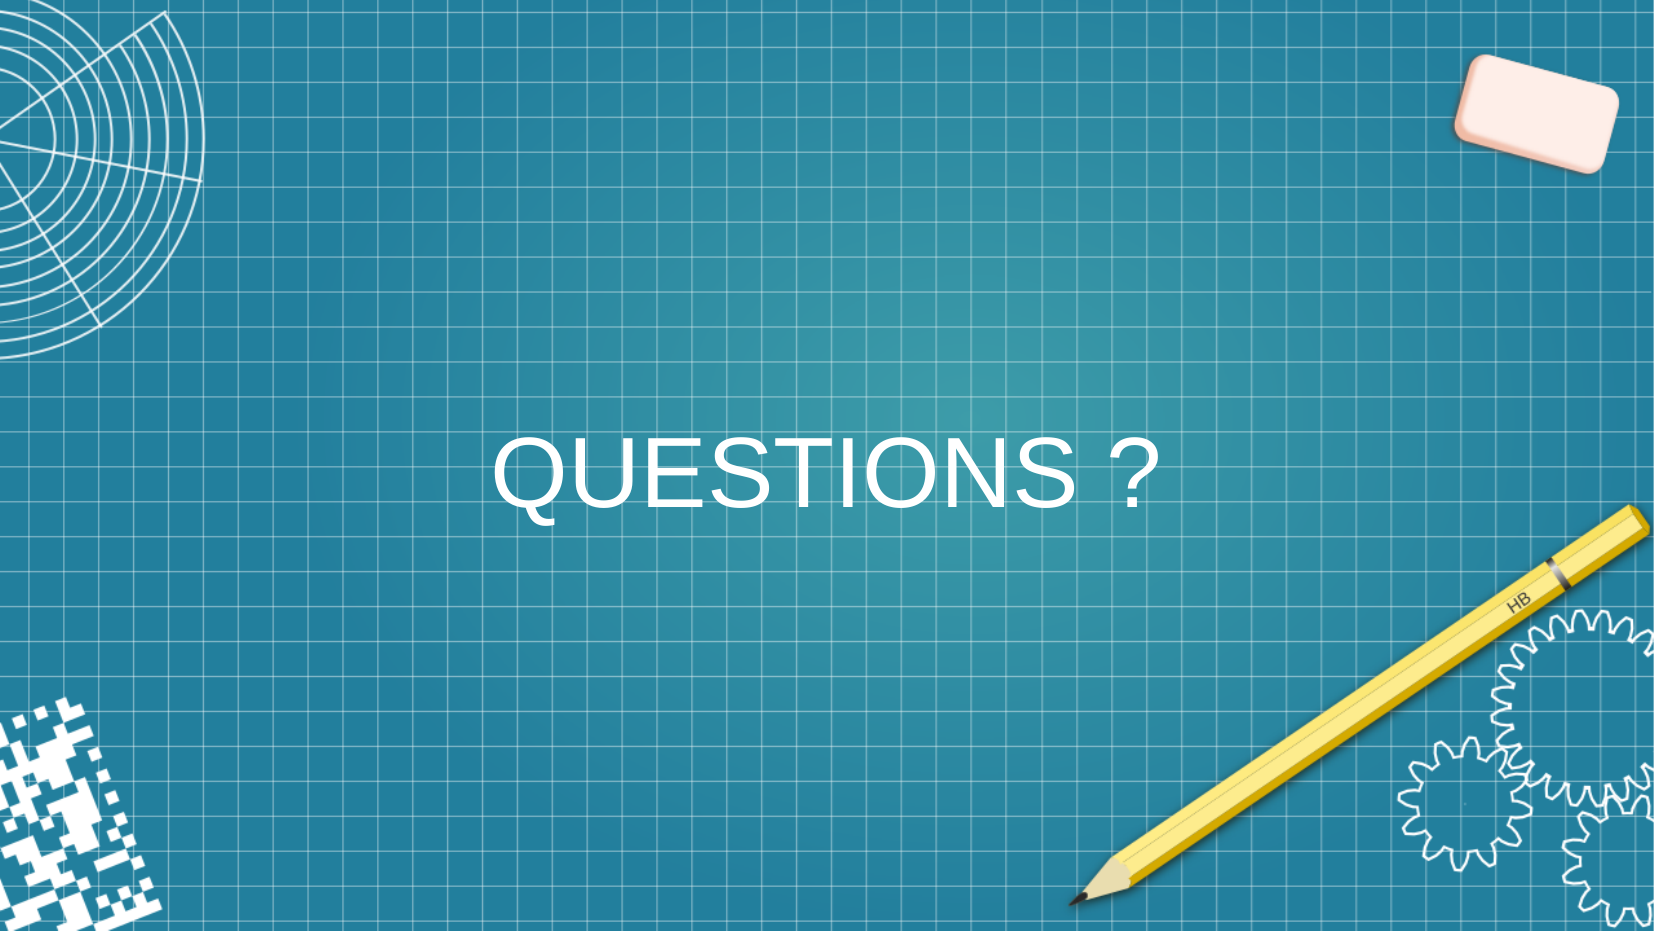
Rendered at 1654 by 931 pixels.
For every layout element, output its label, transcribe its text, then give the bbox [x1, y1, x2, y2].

picture [0, 0, 1654, 931]
subtitle QUESTIONS ? [82, 59, 1571, 886]
